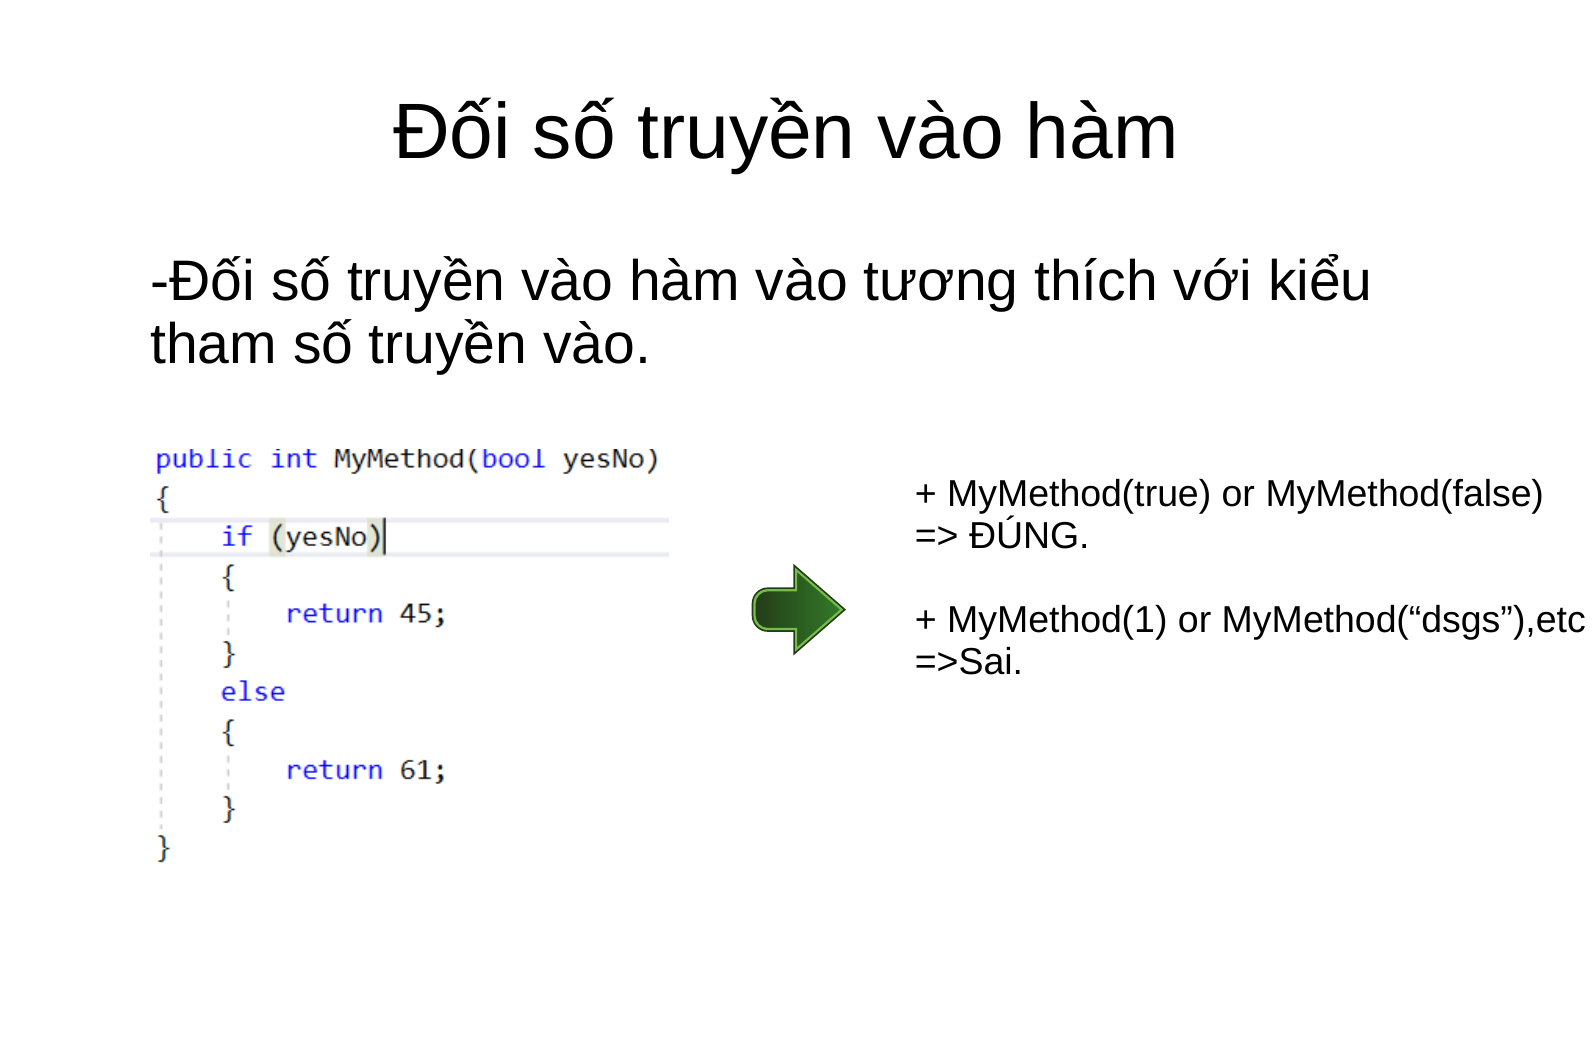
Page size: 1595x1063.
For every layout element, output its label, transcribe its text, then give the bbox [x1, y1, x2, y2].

picture [150, 449, 669, 871]
list -Đối số truyền vào hàm vào tương thích với kiểu tham số truyền vào. [79, 248, 1515, 951]
text_box + MyMethod(true) or MyMethod(false) => ĐÚNG. + MyMethod(1) or MyMethod(“dsgs”),etc =>Sai. [900, 465, 1595, 733]
title Đối số truyền vào hàm [79, 42, 1515, 220]
picture [747, 559, 850, 661]
